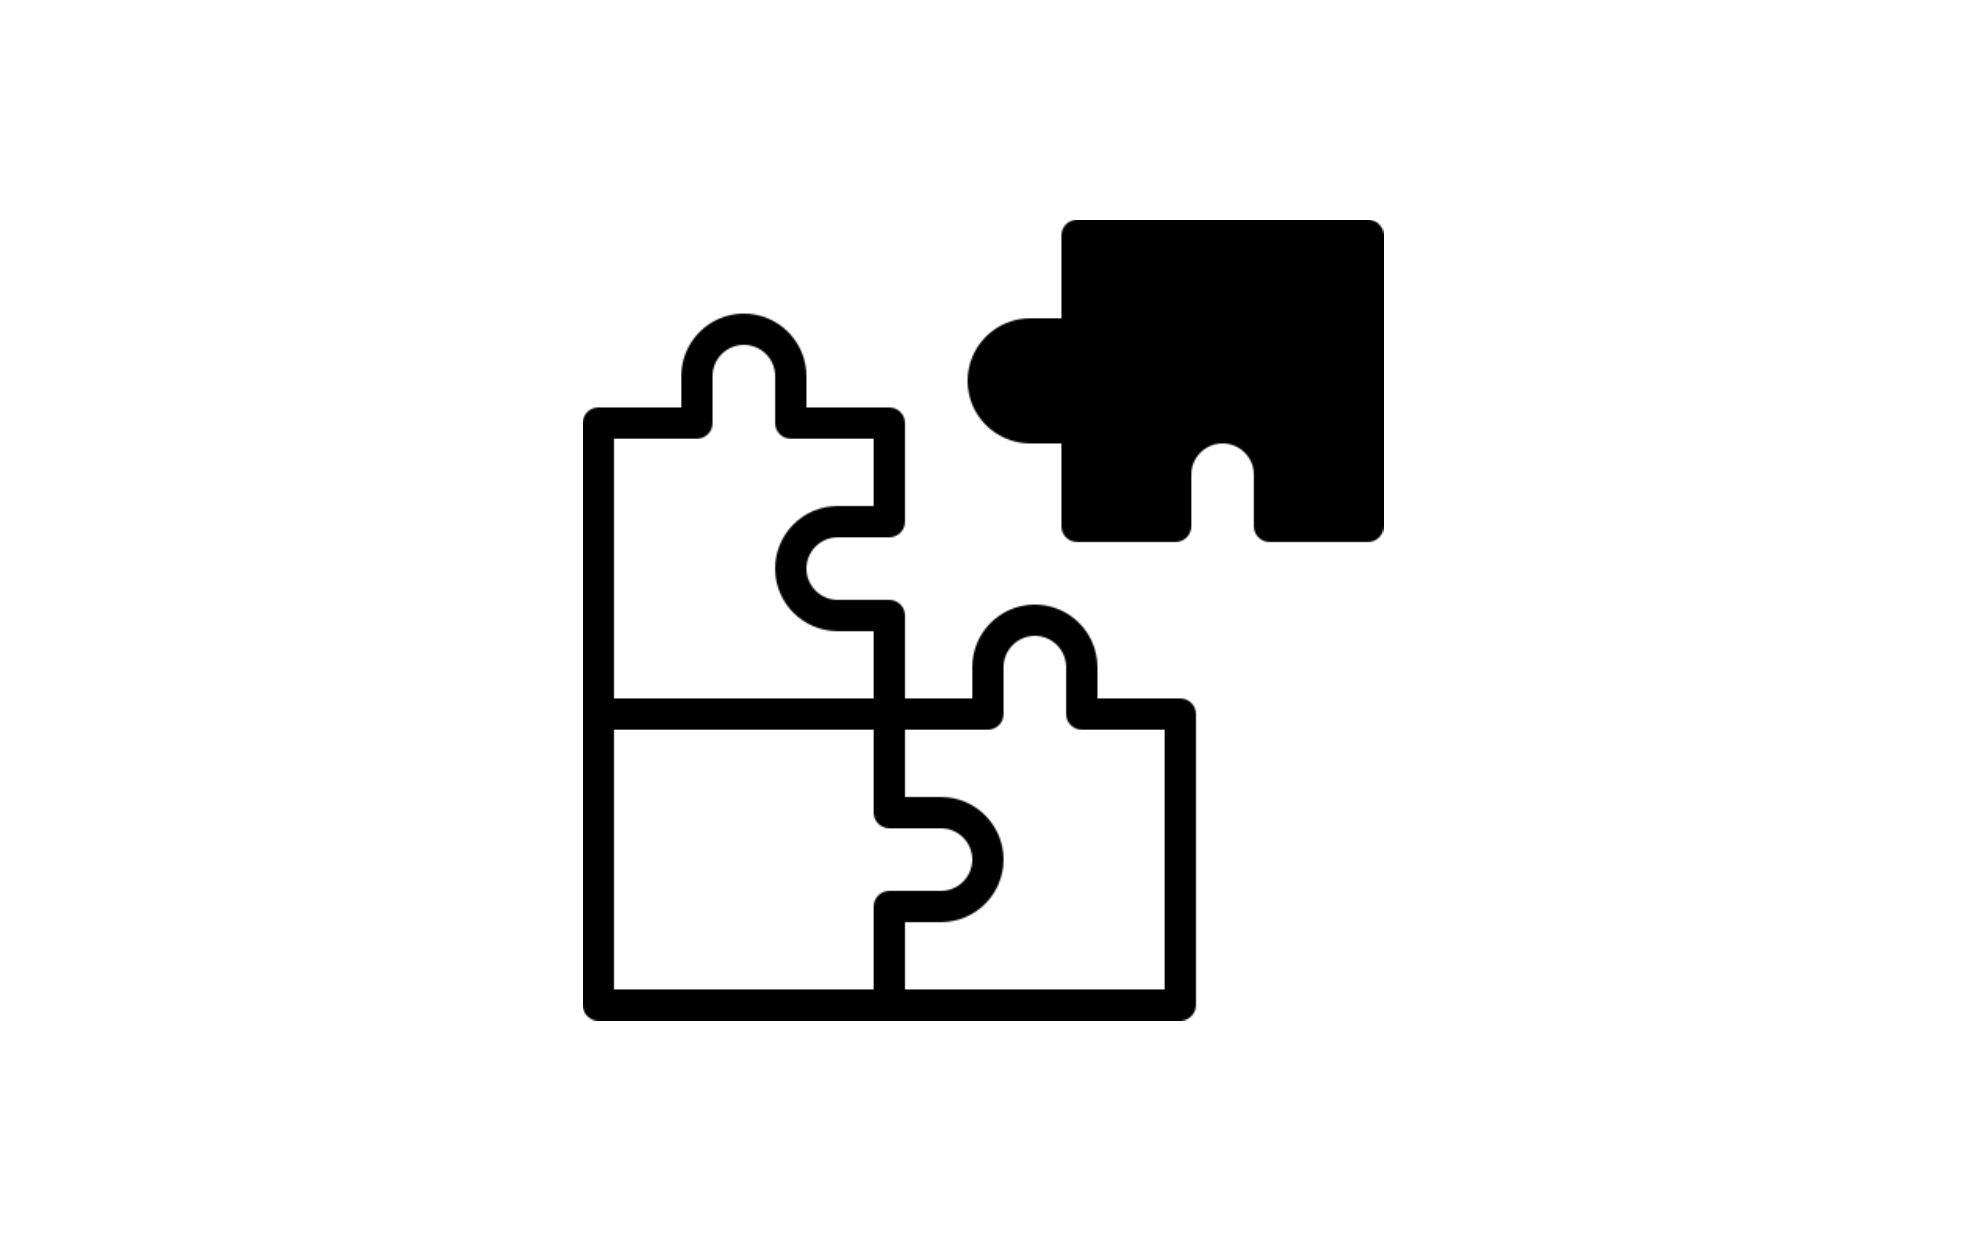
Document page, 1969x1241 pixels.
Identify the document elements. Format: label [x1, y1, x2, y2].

picture [583, 220, 1384, 1021]
